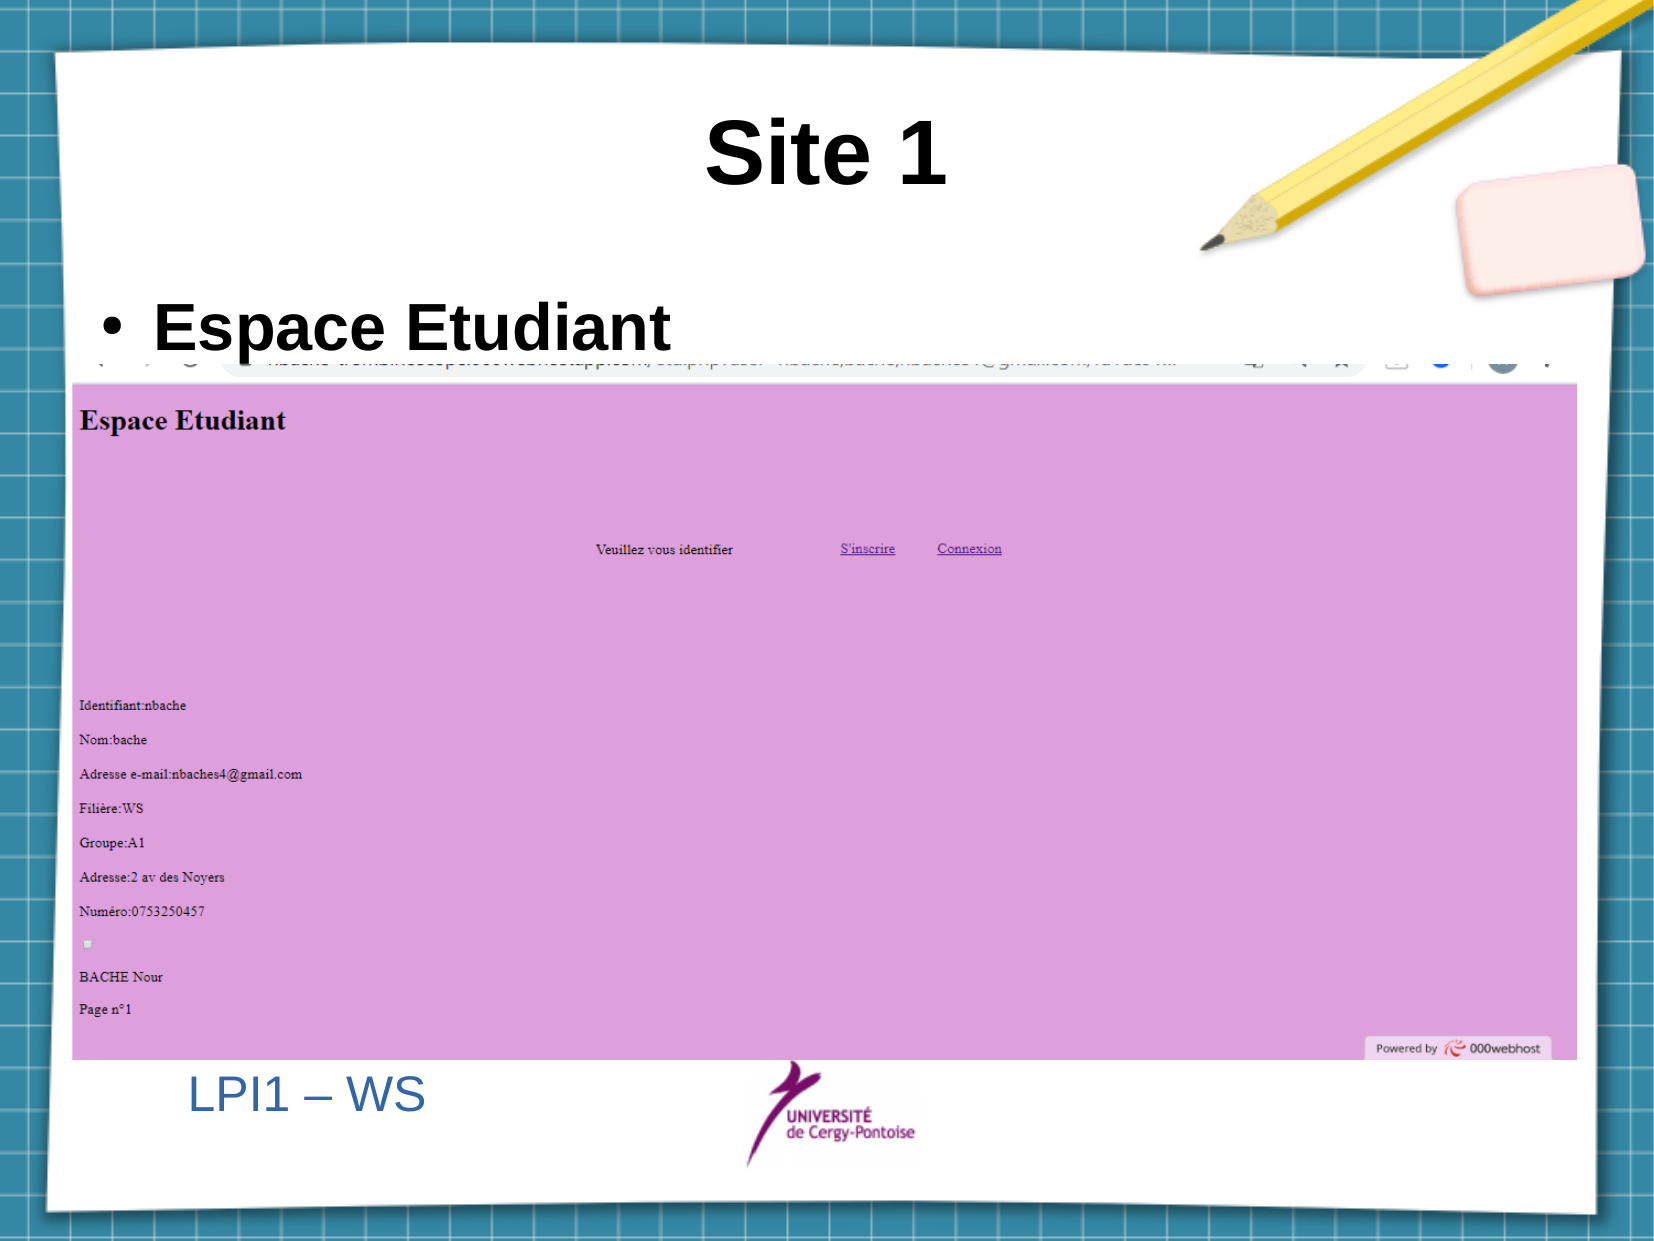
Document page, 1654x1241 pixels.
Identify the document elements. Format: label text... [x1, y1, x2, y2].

list Espace Etudiant [82, 290, 1571, 364]
picture [0, 0, 1654, 1241]
title Site 1 [82, 49, 1571, 257]
text_box BACHE Nour LPI1 – WS [82, 1060, 532, 1123]
